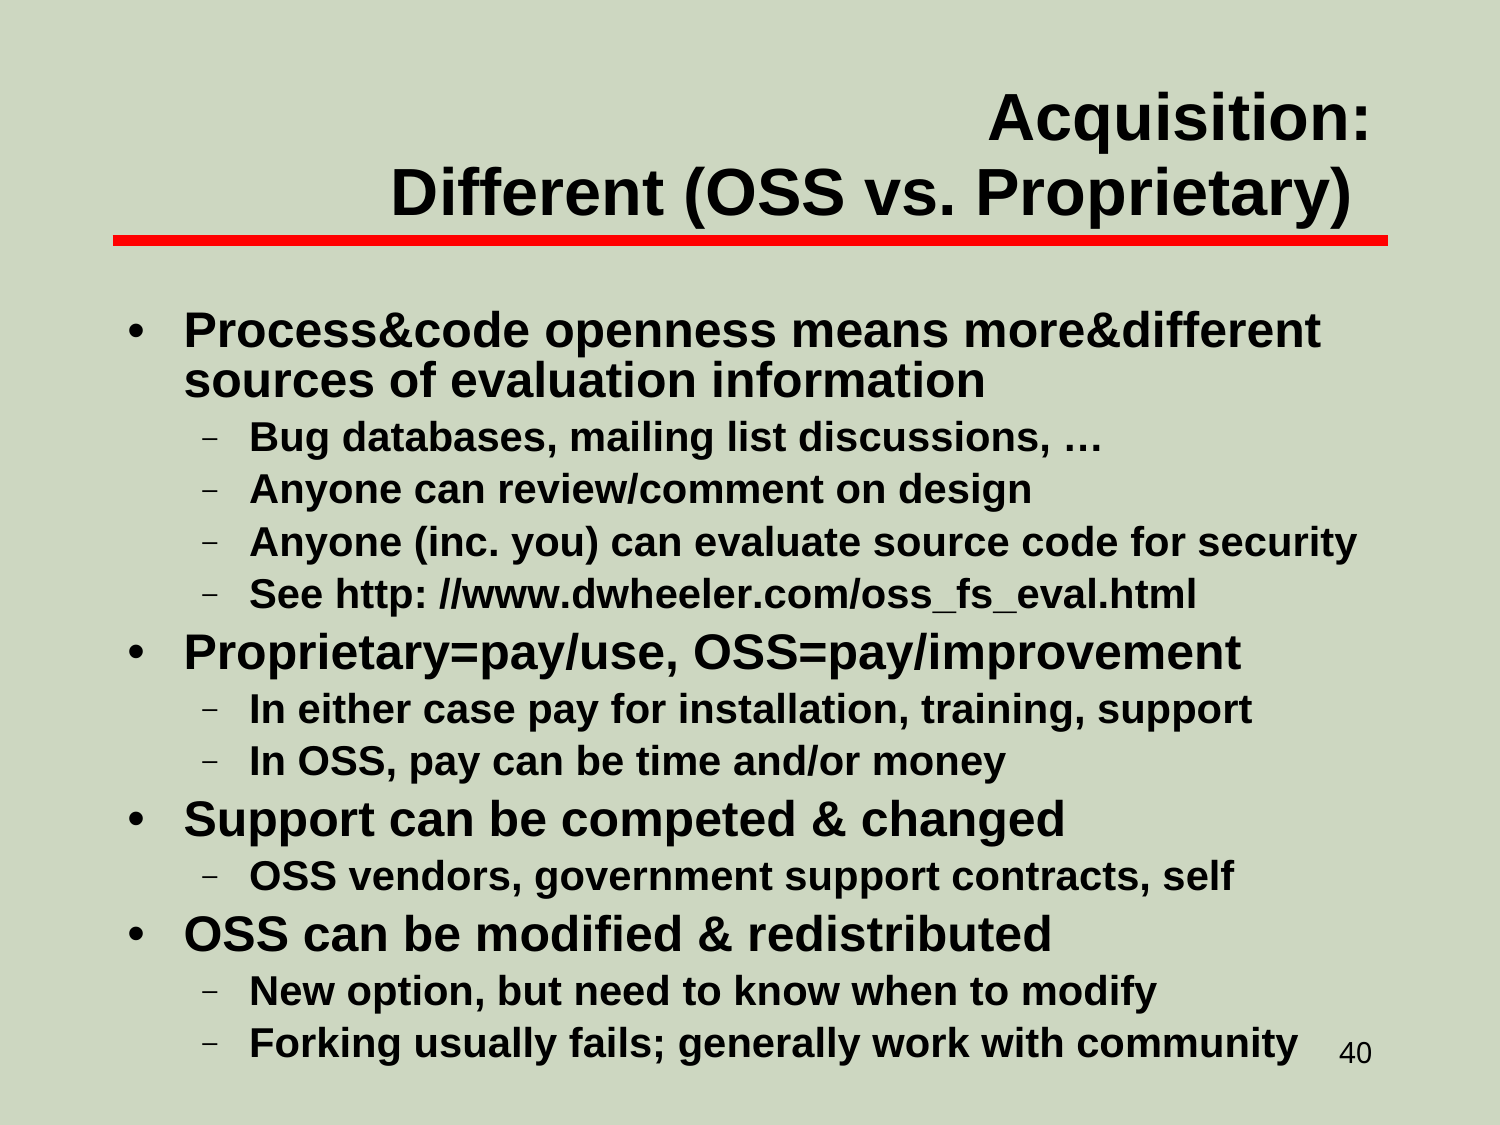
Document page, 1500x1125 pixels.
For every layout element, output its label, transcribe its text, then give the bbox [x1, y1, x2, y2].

title Acquisition: Different (OSS vs. Proprietary) [337, 72, 1388, 238]
list Process&code openness means more&different sources of evaluation information Bug databases, mailing list discussions, … Anyone can review/comment on design Anyone (inc. you) can evaluate source code for security See http: //www.dwheeler.com/oss_fs_eval.html Proprietary=pay/use, OSS=pay/improvement In either case pay for installation, training, support In OSS, pay can be time and/or money Support can be competed & changed OSS vendors, government support contracts, self OSS can be modified & redistributed New option, but need to know when to modify Forking usually fails; generally work with community [112, 299, 1388, 1093]
